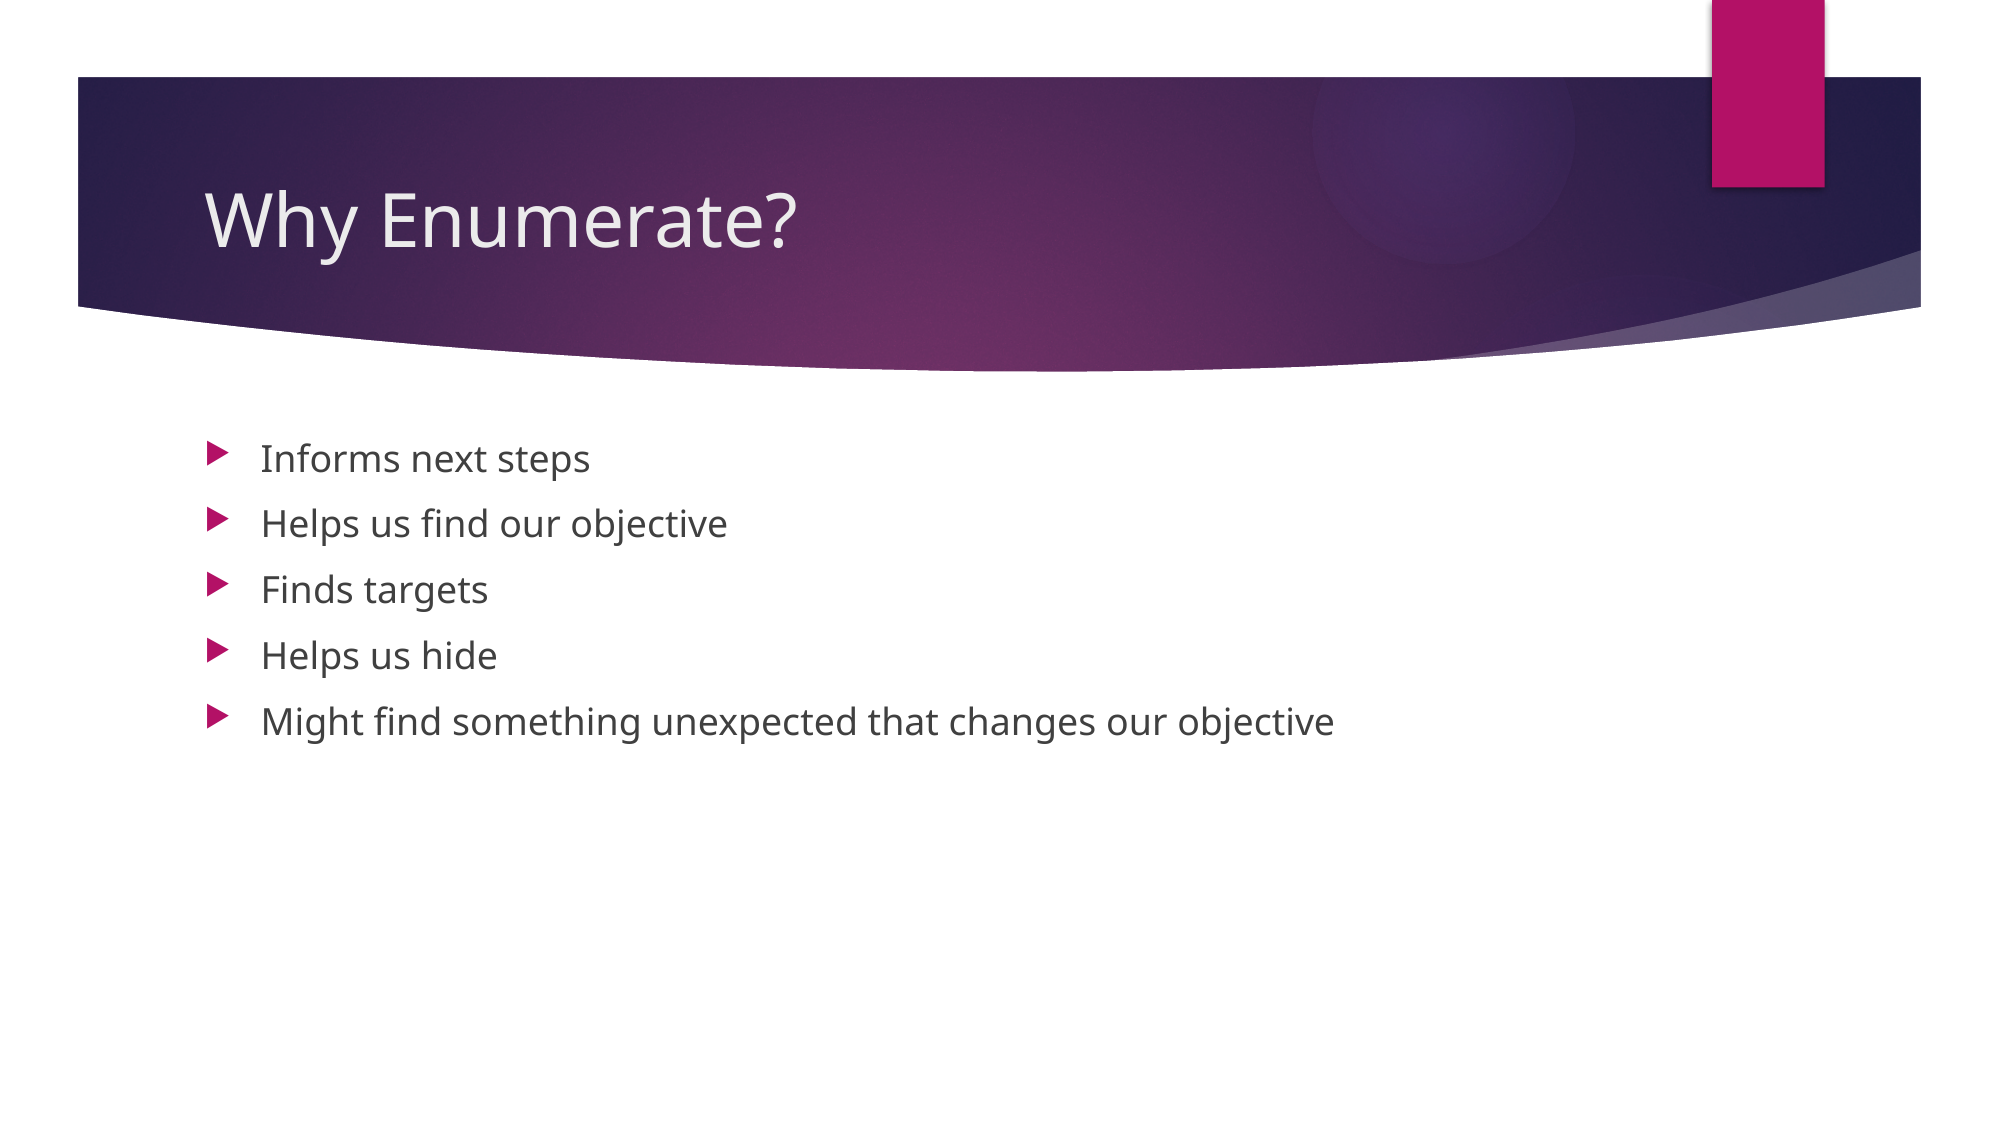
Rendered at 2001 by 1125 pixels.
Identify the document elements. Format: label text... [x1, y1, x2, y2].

picture [79, 78, 1920, 371]
list Informs next steps Helps us find our objective Finds targets Helps us hide Might find something unexpected that changes our objective [189, 427, 1638, 988]
title Now what? [1467, 300, 1788, 358]
title Why Enumerate? [189, 159, 1627, 276]
